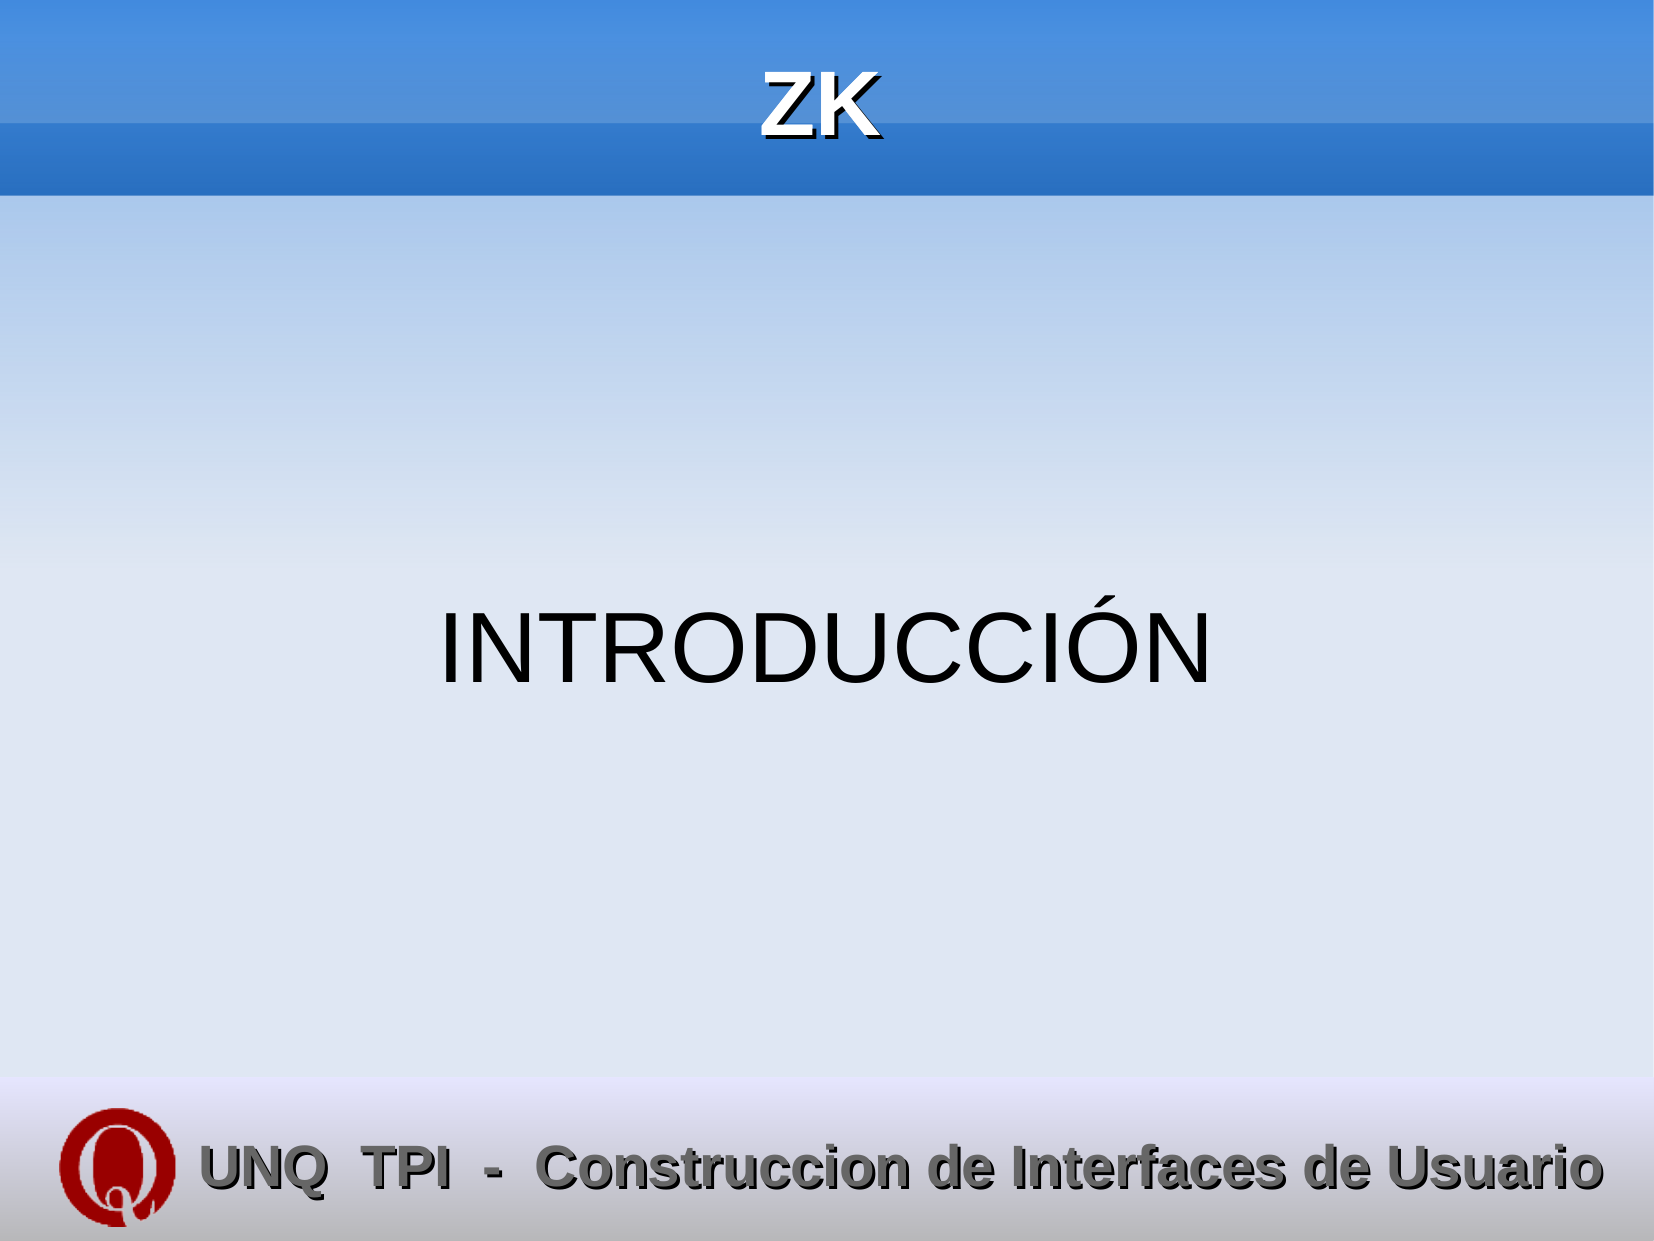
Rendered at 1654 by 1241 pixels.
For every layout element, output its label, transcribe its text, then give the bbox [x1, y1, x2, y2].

title ZK [76, 0, 1566, 208]
list INTRODUCCIÓN [82, 290, 1571, 1077]
title UNQ TPI - Construccion de Interfaces de Usuario [0, 1077, 1654, 1241]
picture [0, 0, 1654, 1077]
picture [59, 1108, 178, 1227]
